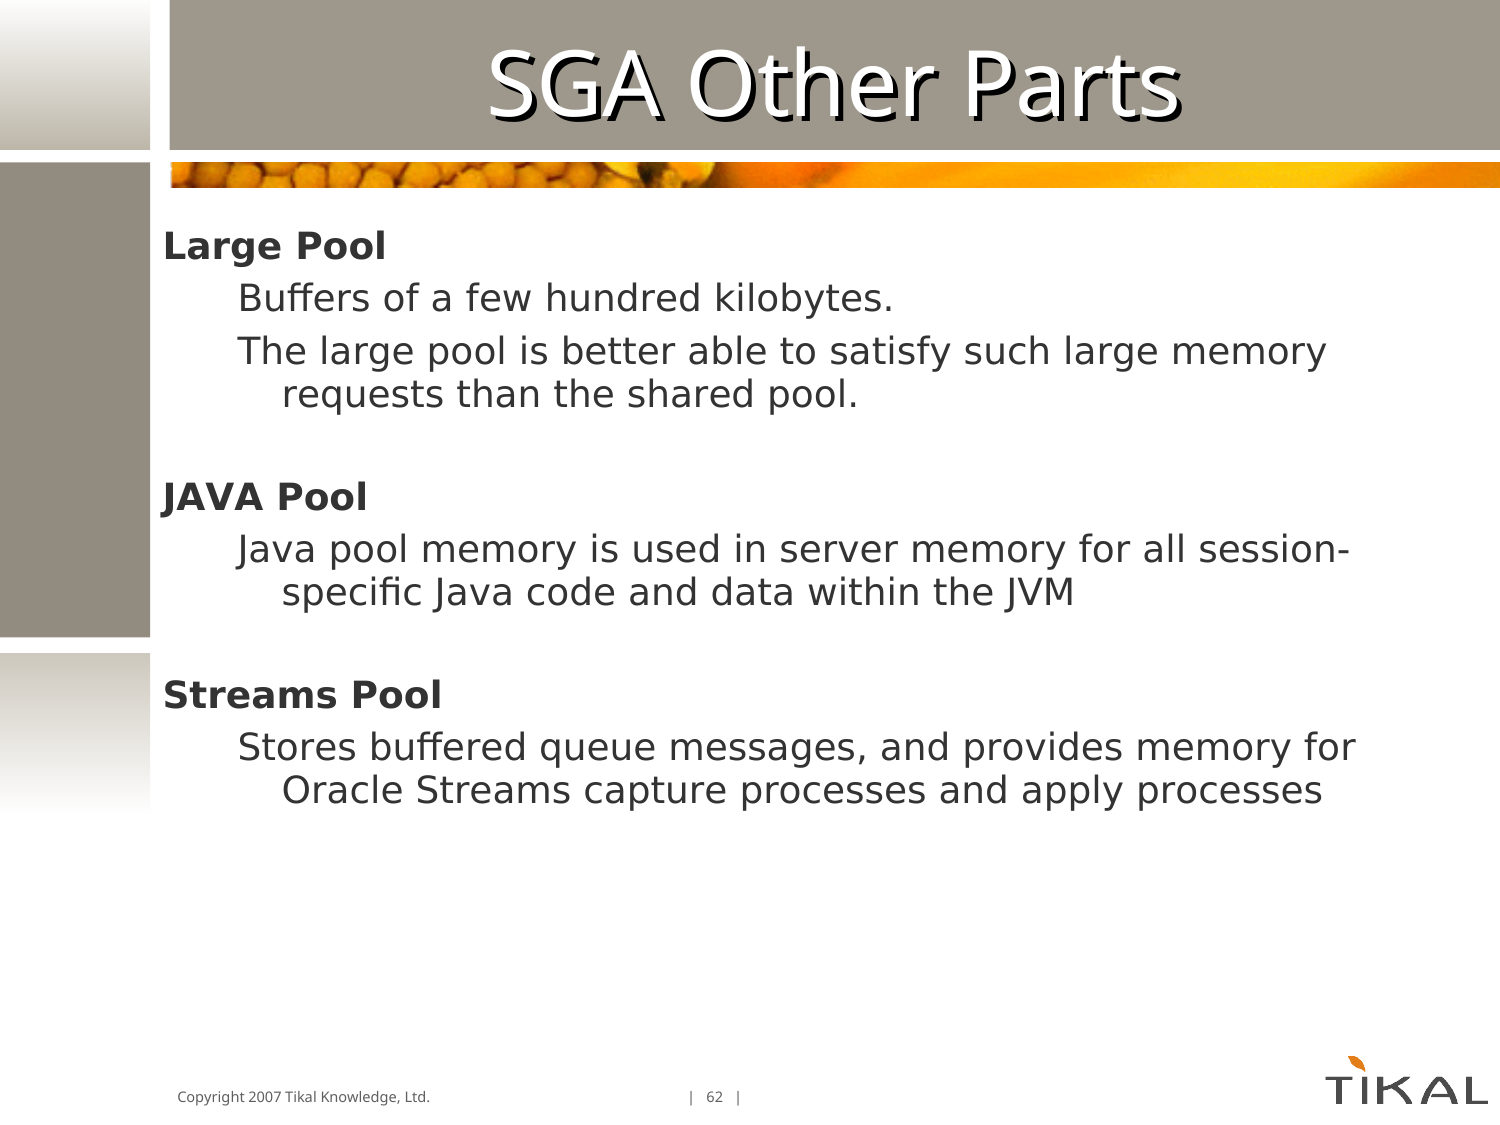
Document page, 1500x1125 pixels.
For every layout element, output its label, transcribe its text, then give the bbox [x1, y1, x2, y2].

list Large Pool Buffers of a few hundred kilobytes. The large pool is better able to satisfy such large memory requests than the shared pool. JAVA Pool Java pool memory is used in server memory for all session-specific Java code and data within the JVM Streams Pool Stores buffered queue messages, and provides memory for Oracle Streams capture processes and apply processes [162, 224, 1473, 1021]
picture [1312, 1034, 1500, 1125]
title SGA Other Parts [169, 0, 1499, 192]
